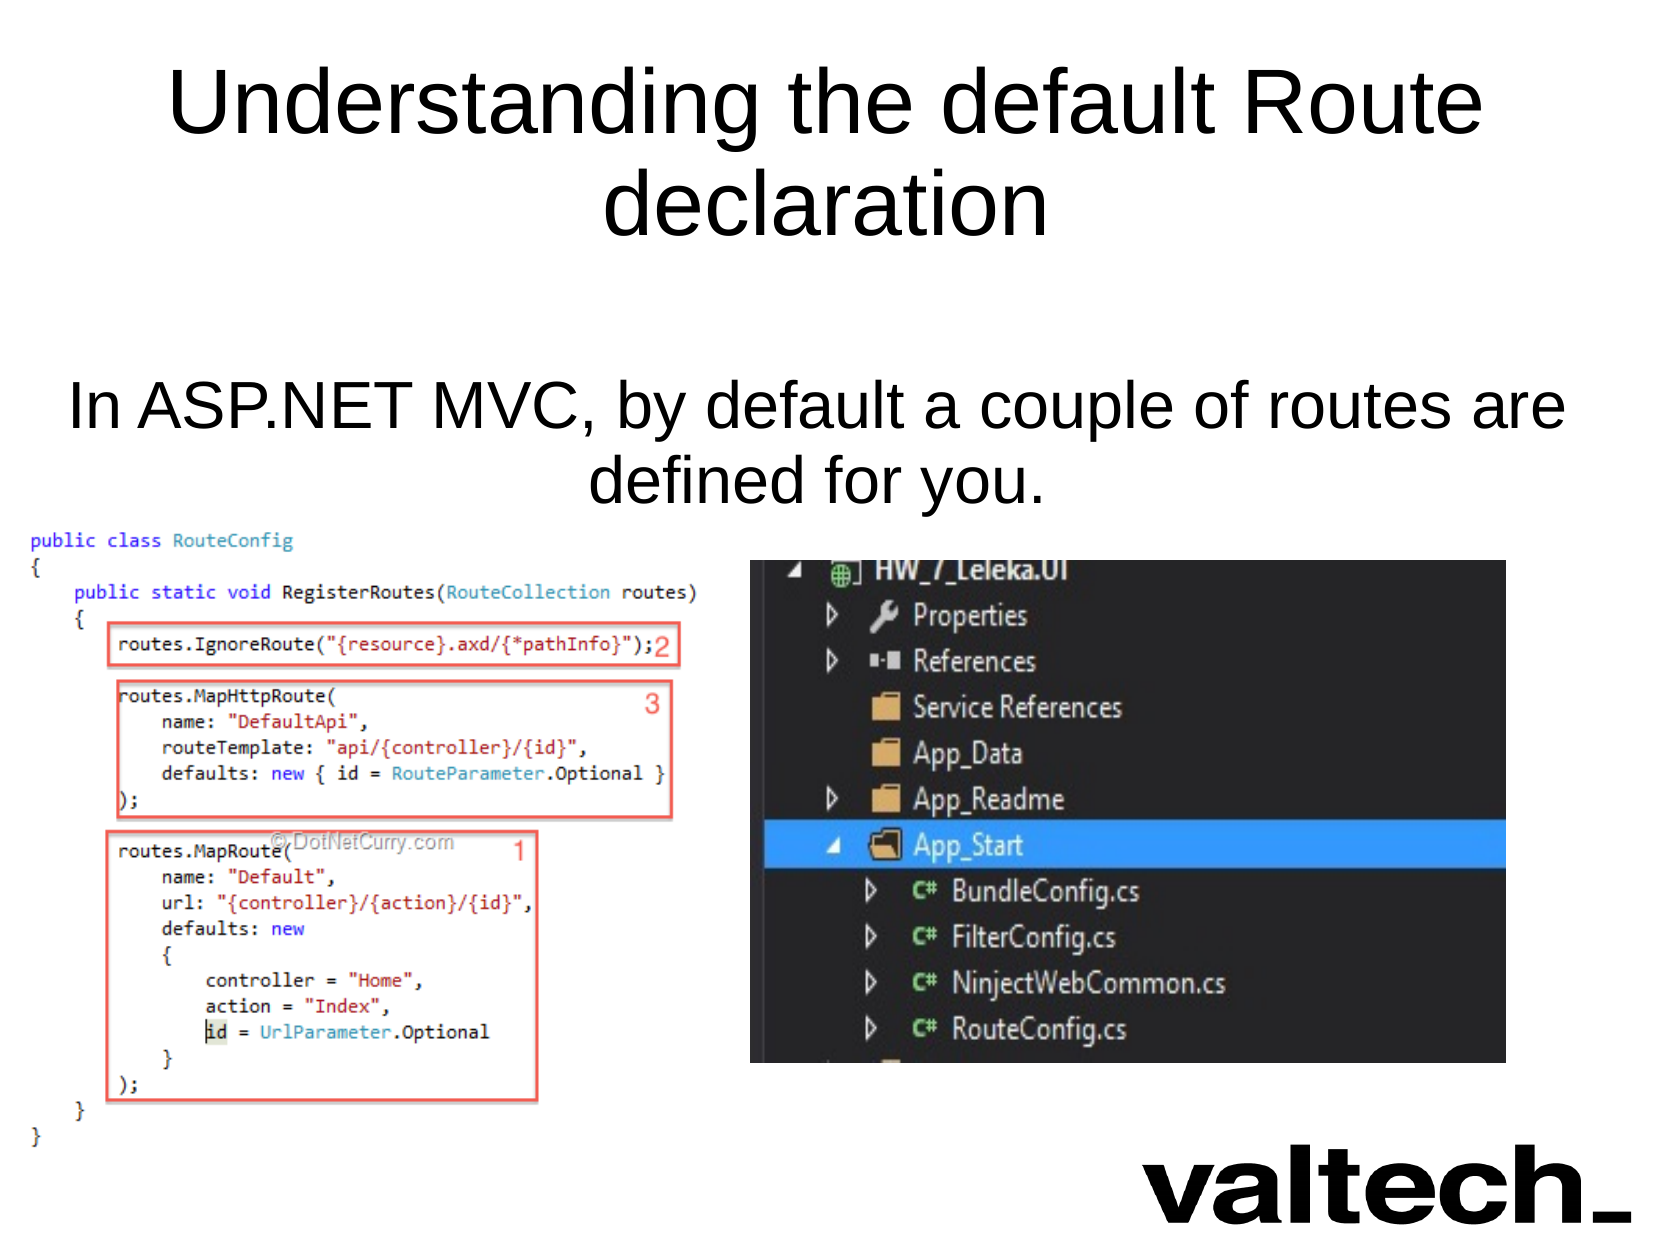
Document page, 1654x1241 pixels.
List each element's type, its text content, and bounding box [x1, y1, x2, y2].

picture [750, 560, 1506, 1063]
picture [29, 531, 703, 1152]
picture [1122, 1121, 1645, 1241]
subtitle In ASP.NET MVC, by default a couple of routes are defined for you. [59, 295, 1577, 591]
title Understanding the default Route declaration [82, 49, 1571, 257]
